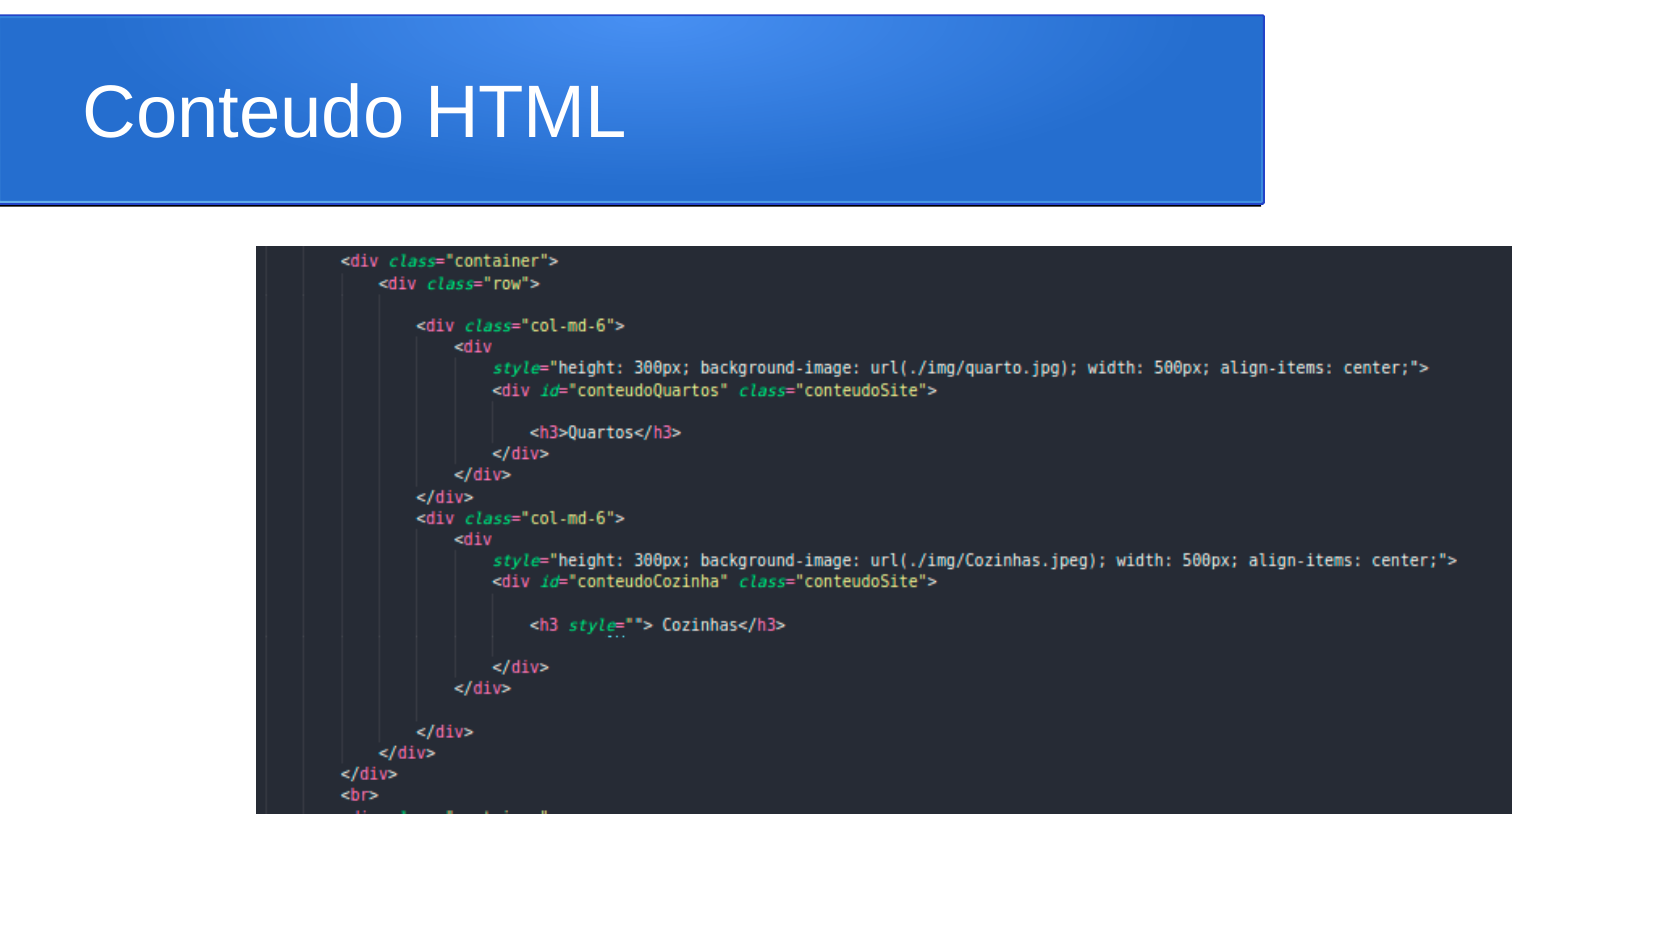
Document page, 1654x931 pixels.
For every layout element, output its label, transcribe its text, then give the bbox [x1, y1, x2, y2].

picture [256, 246, 1512, 814]
title Conteudo HTML [82, 35, 1235, 189]
